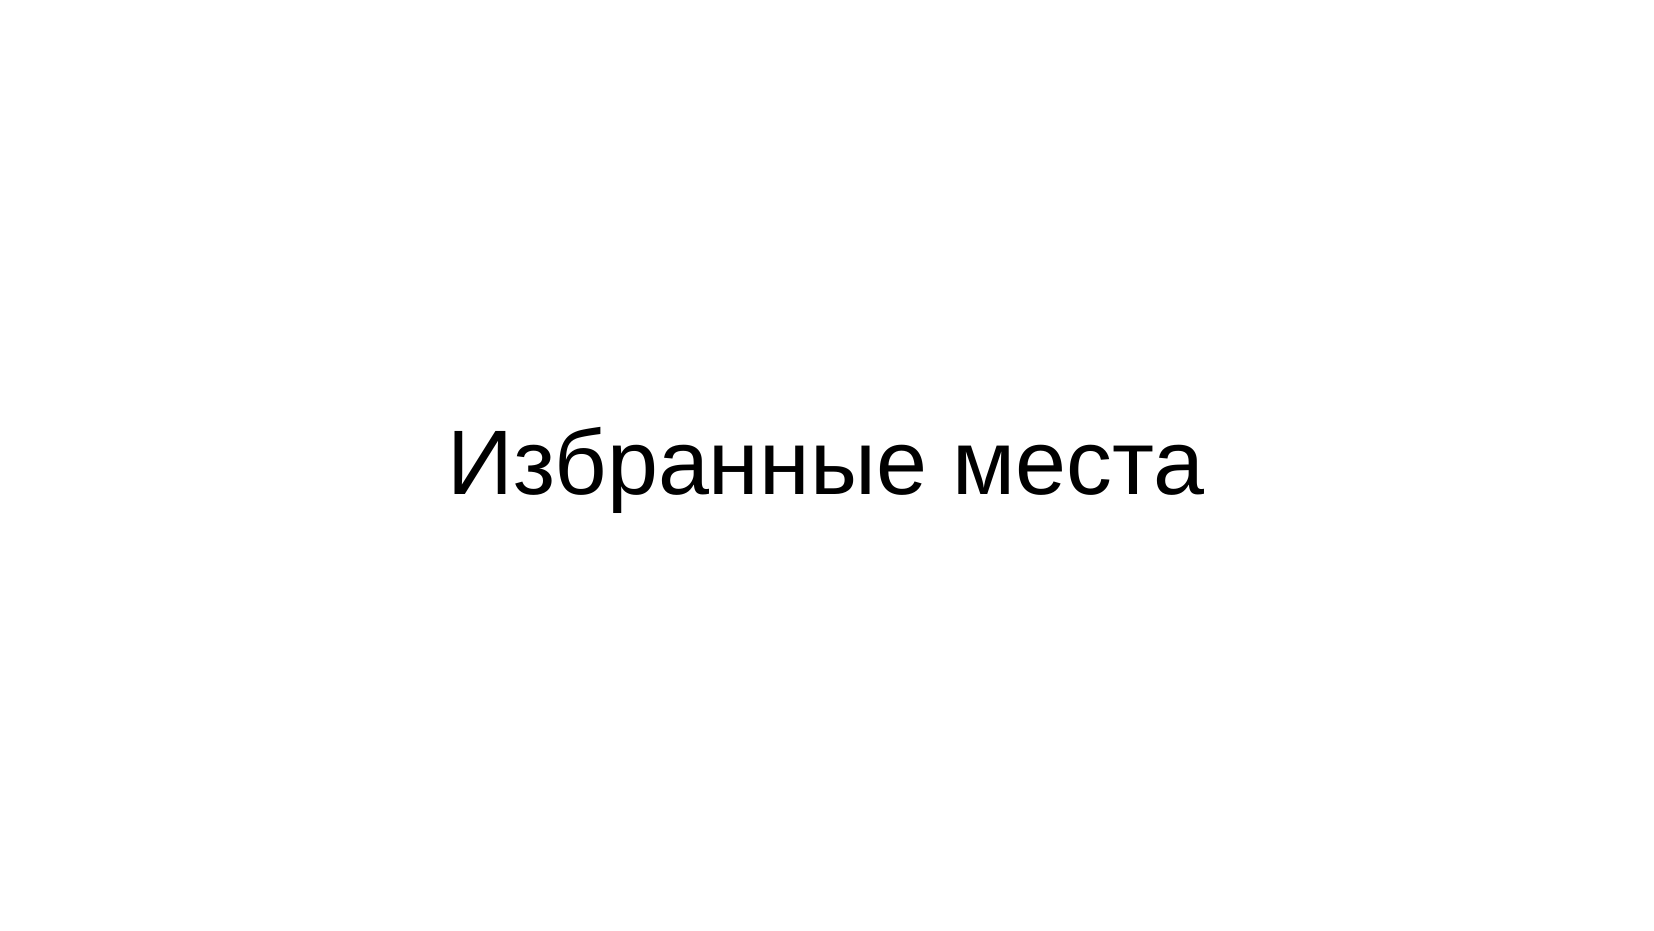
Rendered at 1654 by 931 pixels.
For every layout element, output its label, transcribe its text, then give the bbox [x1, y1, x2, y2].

title Избранные места [82, 385, 1571, 541]
